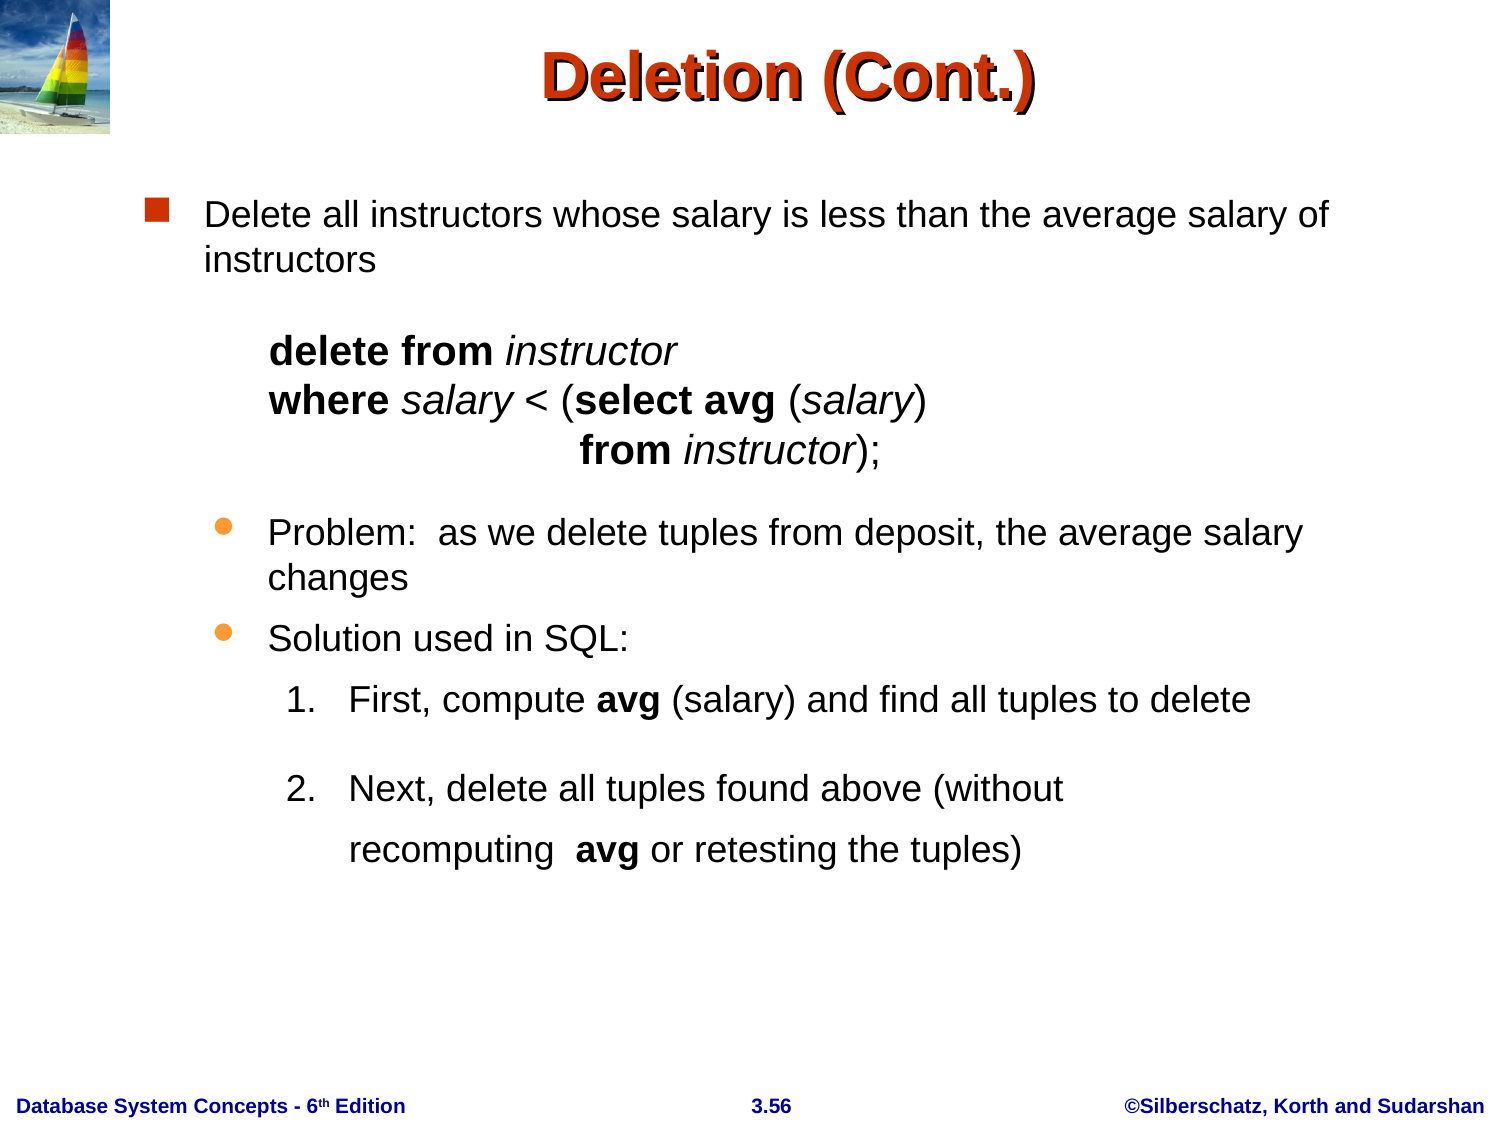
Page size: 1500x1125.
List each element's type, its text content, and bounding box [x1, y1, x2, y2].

text_box delete from instructor where salary < (select avg (salary) from instructor); [254, 315, 1471, 482]
text_box Problem: as we delete tuples from deposit, the average salary changes Solution used in SQL: 1. First, compute avg (salary) and find all tuples to delete 2. Next, delete all tuples found above (without recomputing avg or retesting the tuples) [122, 499, 1358, 878]
picture [0, 0, 110, 134]
list Delete all instructors whose salary is less than the average salary of instructors [132, 182, 1390, 391]
title Deletion (Cont.) [125, 19, 1451, 120]
